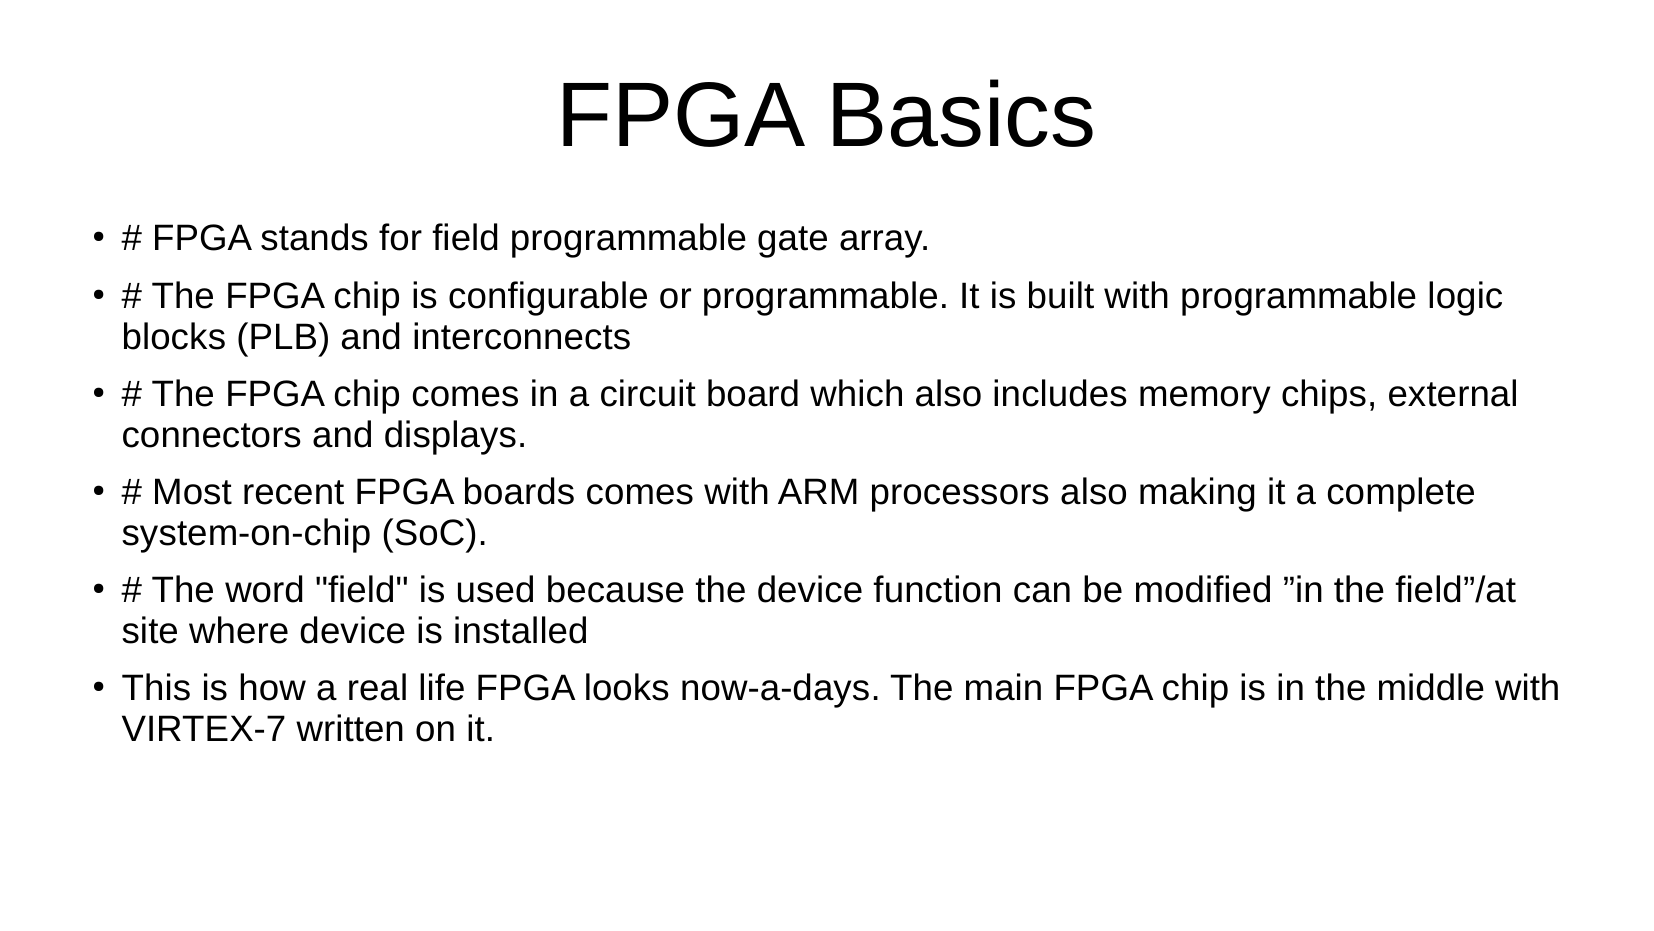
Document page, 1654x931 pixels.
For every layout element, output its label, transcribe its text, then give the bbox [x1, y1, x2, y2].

title FPGA Basics [82, 37, 1571, 193]
list # FPGA stands for field programmable gate array. # The FPGA chip is configurable or programmable. It is built with programmable logic blocks (PLB) and interconnects # The FPGA chip comes in a circuit board which also includes memory chips, external connectors and displays. # Most recent FPGA boards comes with ARM processors also making it a complete system-on-chip (SoC). # The word "field" is used because the device function can be modified ”in the field”/at site where device is installed This is how a real life FPGA looks now-a-days. The main FPGA chip is in the middle with VIRTEX-7 written on it. [82, 217, 1571, 758]
